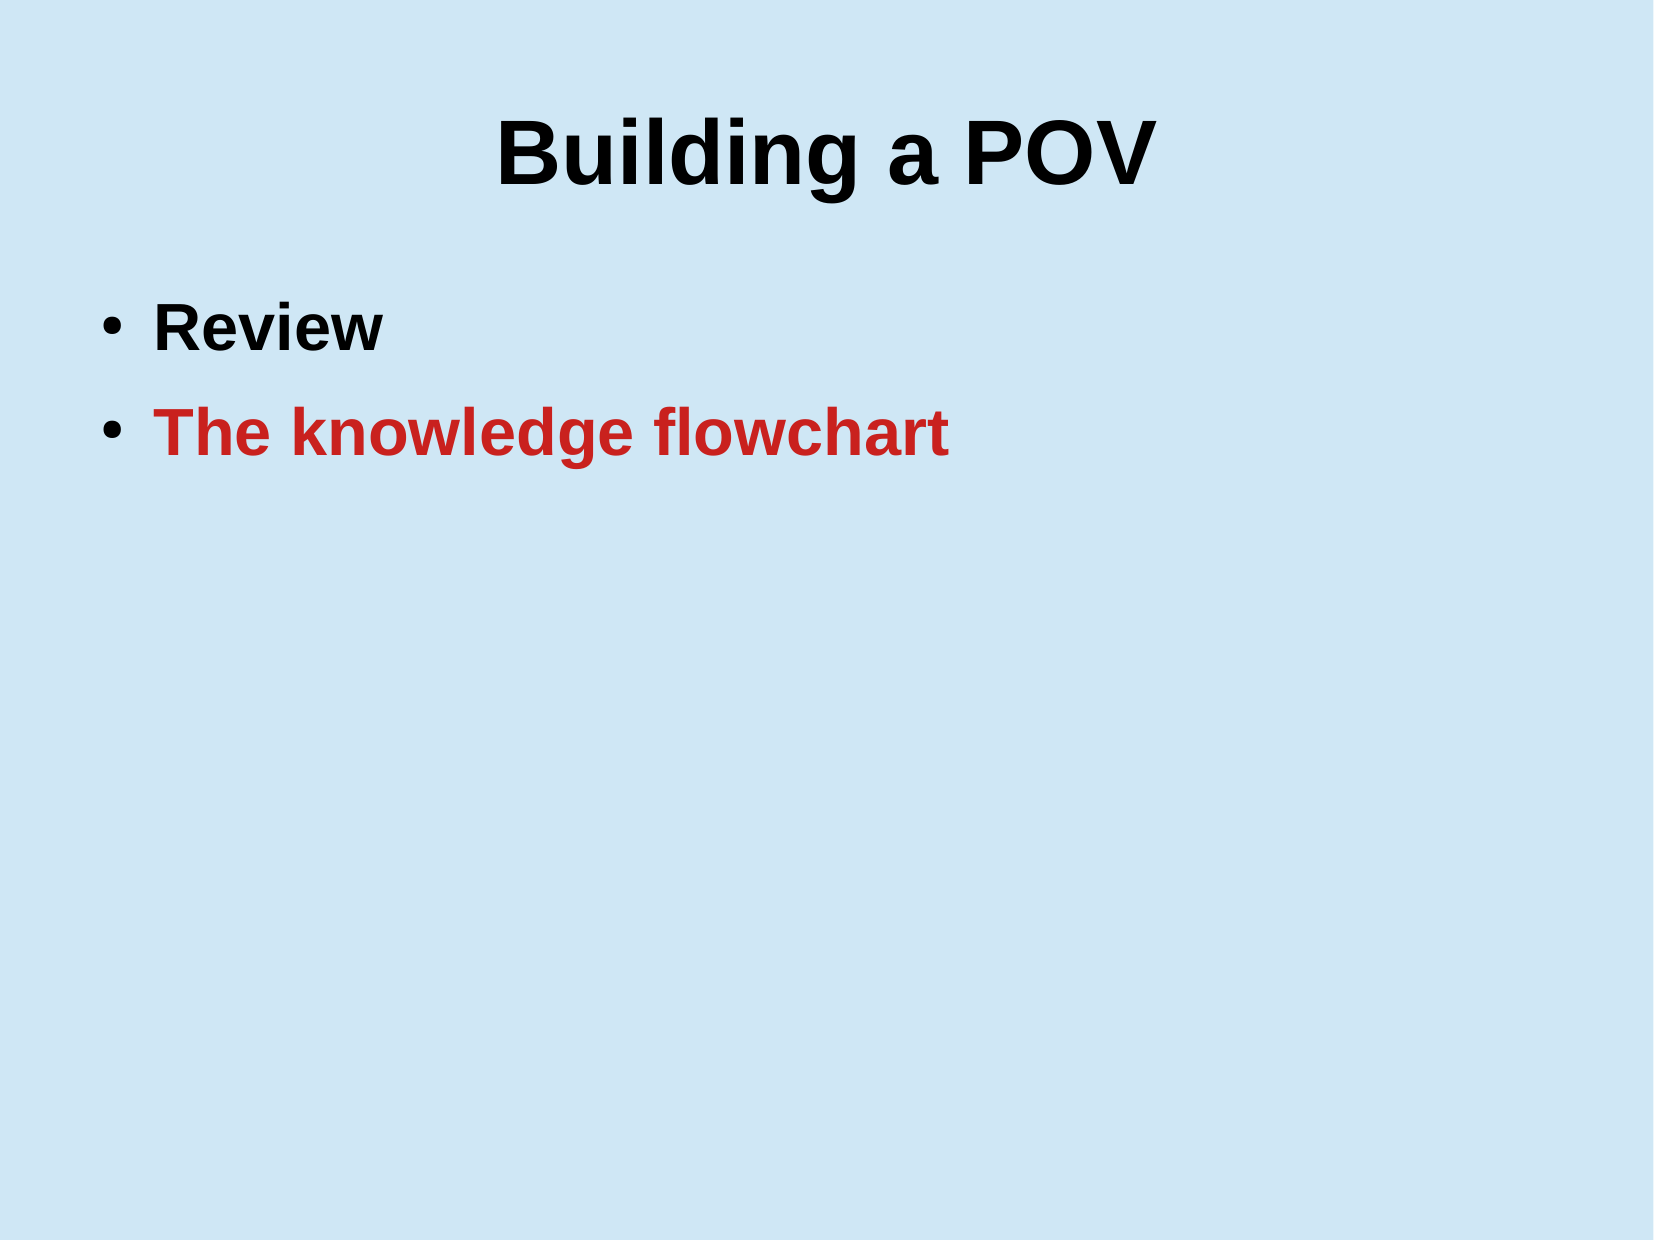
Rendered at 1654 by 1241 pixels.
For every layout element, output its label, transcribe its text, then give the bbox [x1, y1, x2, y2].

title Building a POV [82, 49, 1571, 257]
list Review The knowledge flowchart [82, 290, 1571, 1010]
